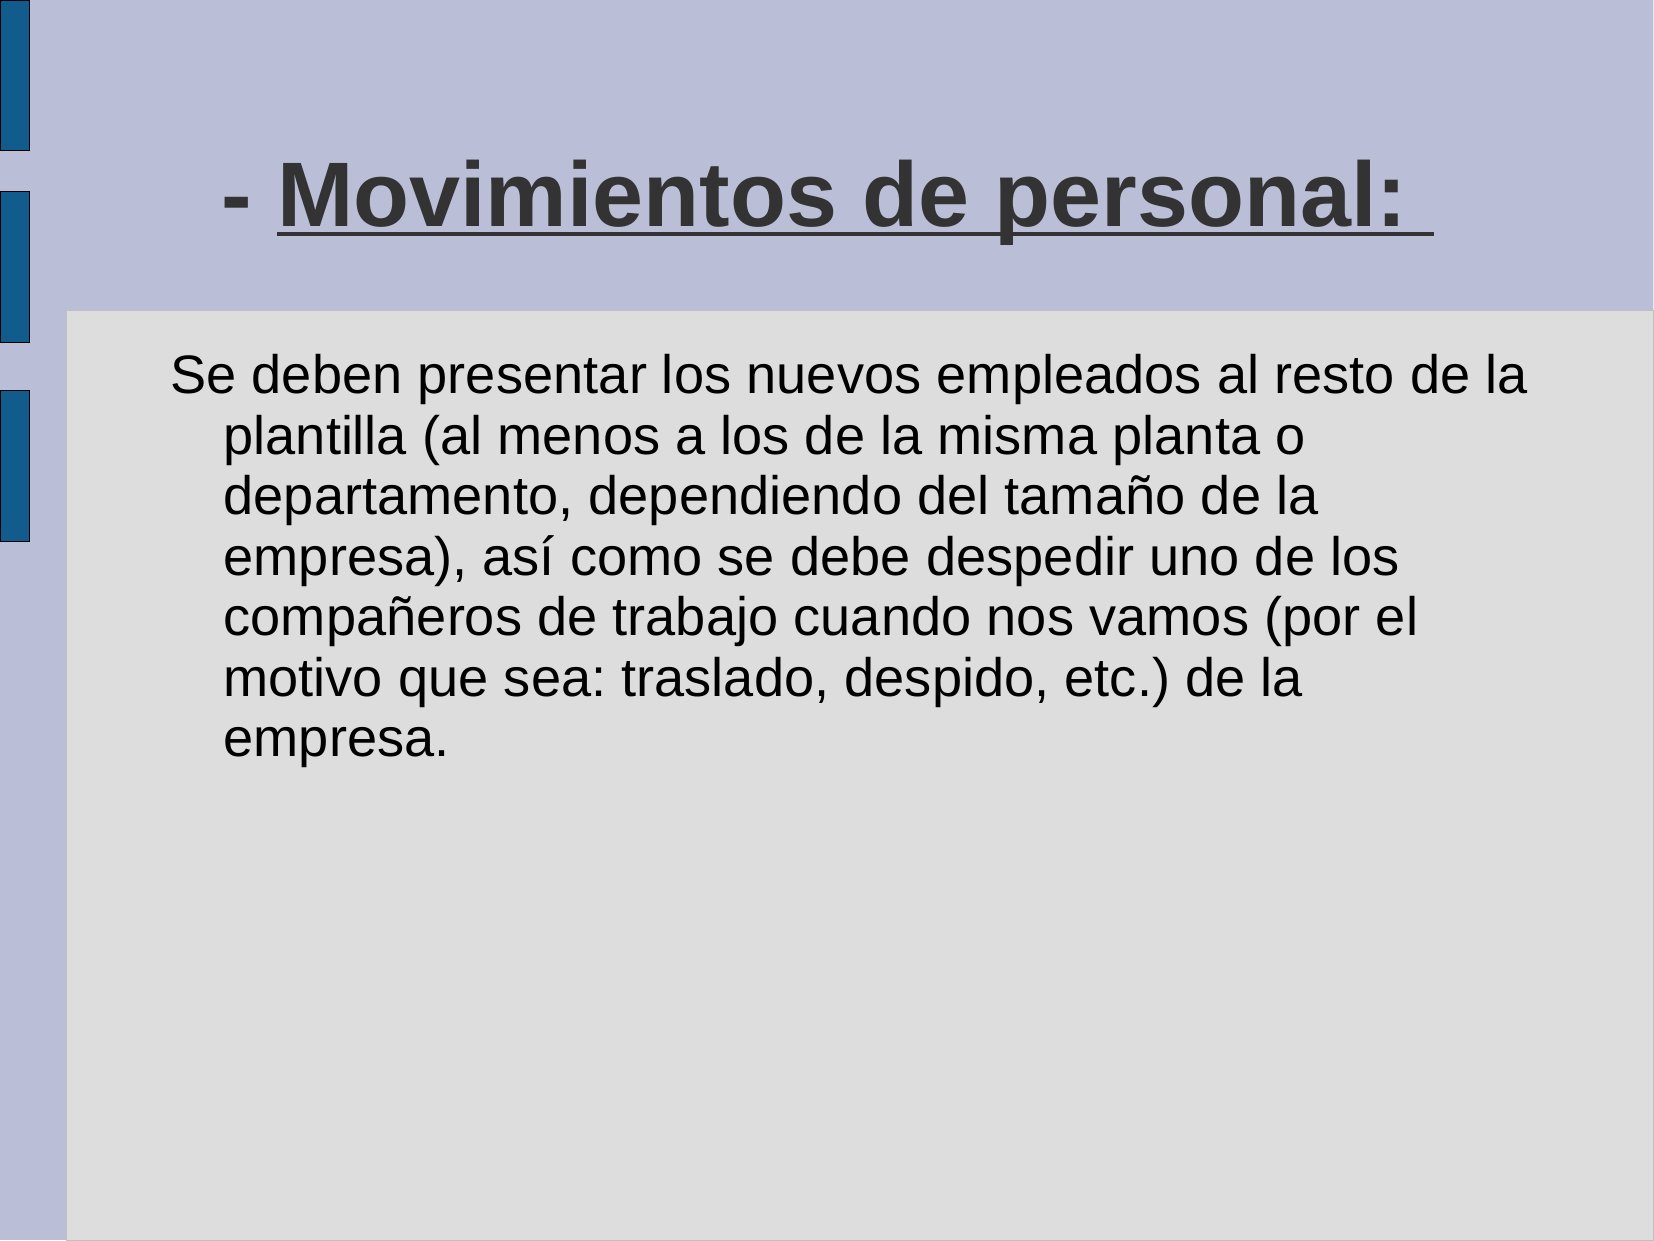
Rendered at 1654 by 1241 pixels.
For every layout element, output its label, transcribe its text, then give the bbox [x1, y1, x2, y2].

list Se deben presentar los nuevos empleados al resto de la plantilla (al menos a los de la misma planta o departamento, dependiendo del tamaño de la empresa), así como se debe despedir uno de los compañeros de trabajo cuando nos vamos (por el motivo que sea: traslado, despido, etc.) de la empresa. [152, 344, 1534, 1127]
title - Movimientos de personal: [121, 91, 1534, 299]
